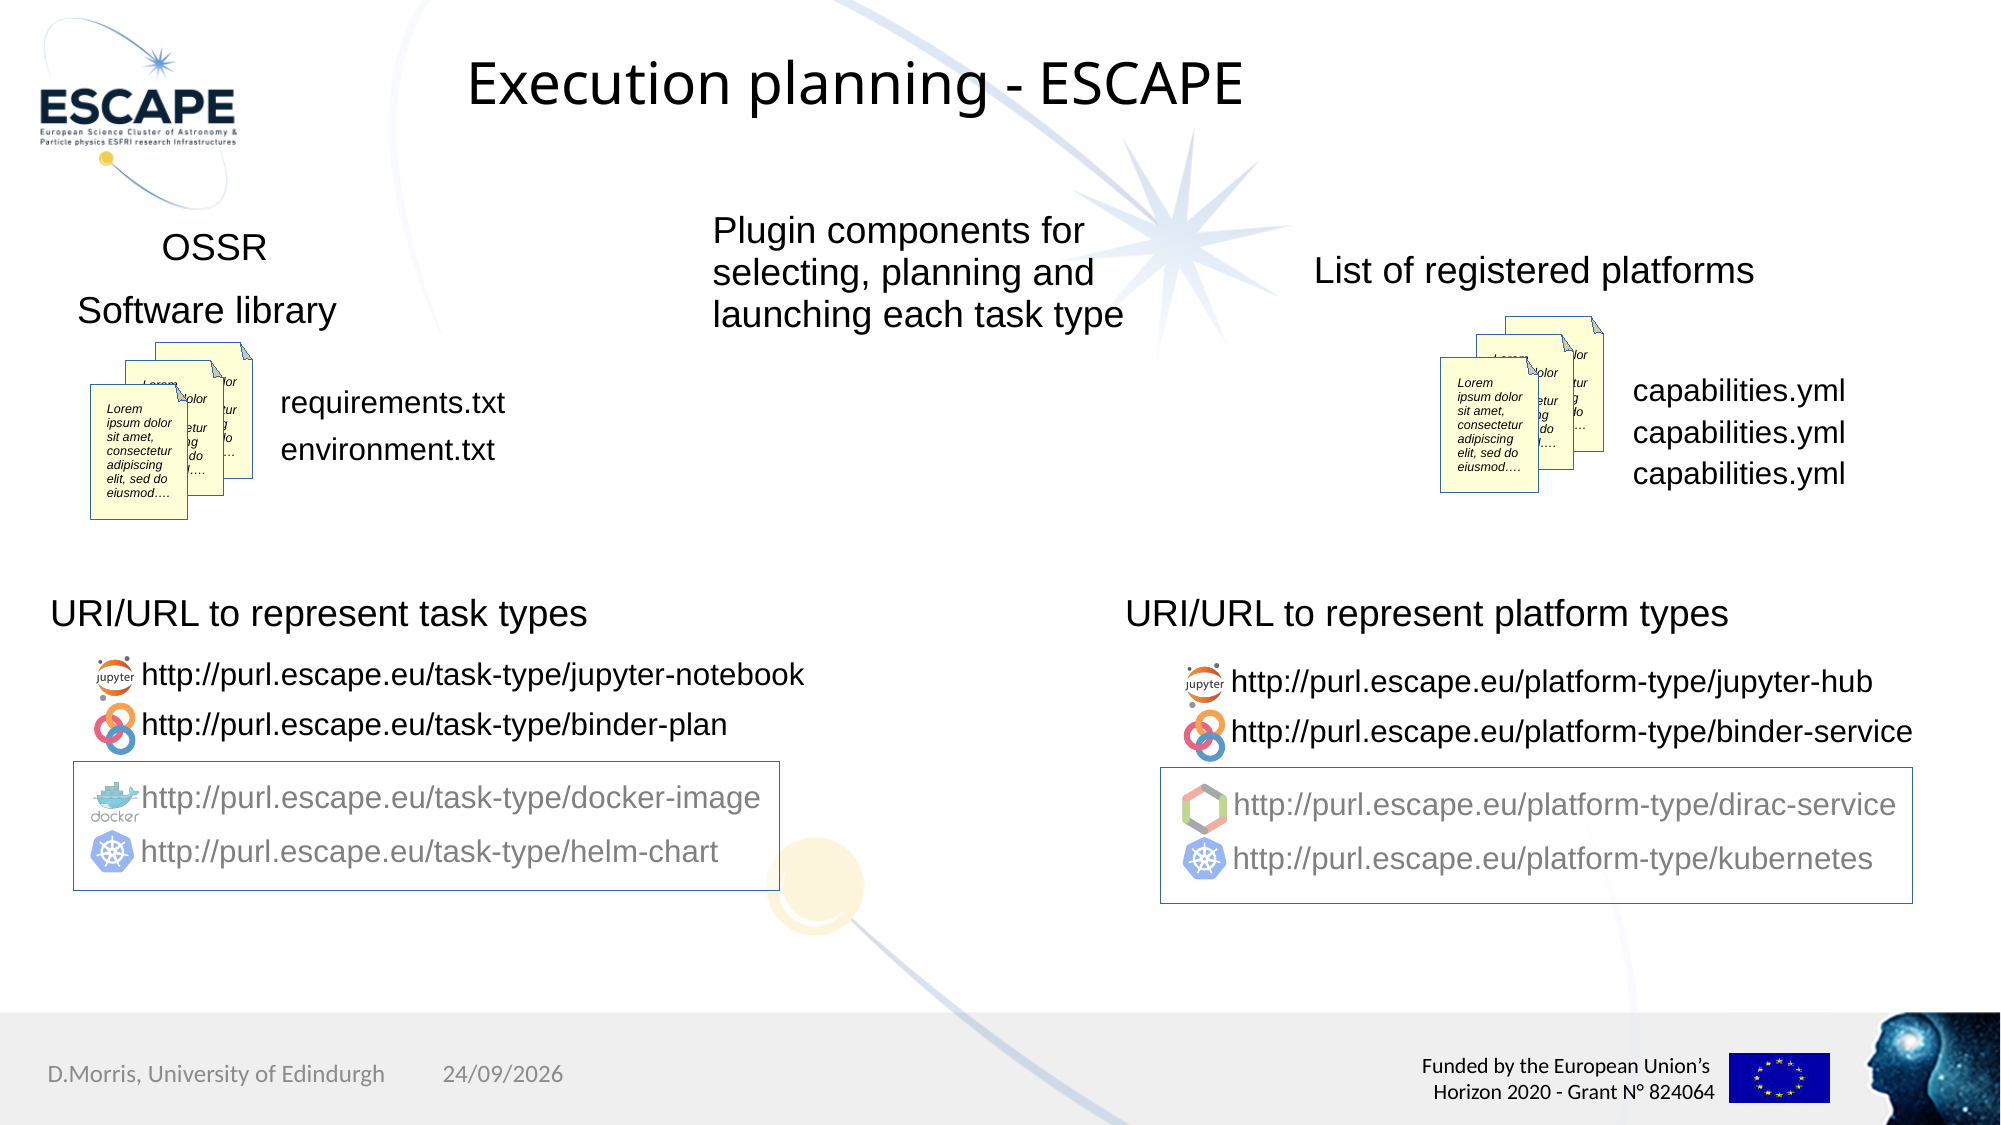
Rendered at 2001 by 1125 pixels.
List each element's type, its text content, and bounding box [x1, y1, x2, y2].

text_box [1576, 441, 1604, 452]
text_box [1440, 316, 1599, 493]
footer D.Morris, University of Edindurgh [32, 1042, 414, 1103]
text_box capabilities.yml [1618, 366, 1937, 407]
text_box capabilities.yml [1618, 407, 1937, 448]
text_box http://purl.escape.eu/task-type/jupyter-notebook [126, 649, 822, 708]
text_box Lorem ipsum dolor sit amet, consectetur adipiscing elit, sed do eiusmod…. [1442, 368, 1541, 482]
text_box http://purl.escape.eu/platform-type/jupyter-hub [1216, 656, 1890, 706]
text_box [73, 761, 780, 891]
text_box Plugin components for selecting, planning and launching each task type [697, 201, 1140, 343]
text_box Lorem ipsum dolor sit amet, consectetur adipiscing elit, sed do eiusmod…. [1507, 327, 1606, 441]
text_box capabilities.yml [1618, 448, 1937, 506]
picture [0, 0, 2001, 1125]
text_box [90, 342, 248, 520]
text_box Lorem ipsum dolor sit amet, consectetur adipiscing elit, sed do eiusmod…. [157, 353, 255, 467]
text_box environment.txt [265, 425, 585, 483]
title Execution planning - ESCAPE [450, 11, 1647, 150]
text_box Lorem ipsum dolor sit amet, consectetur adipiscing elit, sed do eiusmod…. [1478, 344, 1576, 459]
text_box Lorem ipsum dolor sit amet, consectetur adipiscing elit, sed do eiusmod…. [92, 394, 190, 509]
text_box [190, 485, 224, 496]
text_box [1160, 767, 1913, 904]
text_box Software library [62, 282, 353, 340]
text_box Lorem ipsum dolor sit amet, consectetur adipiscing elit, sed do eiusmod…. [127, 371, 226, 485]
text_box http://purl.escape.eu/platform-type/binder-service [1229, 706, 1930, 765]
text_box URI/URL to represent platform types [1110, 585, 1745, 644]
text_box OSSR [142, 219, 288, 277]
text_box URI/URL to represent task types [35, 585, 665, 644]
text_box http://purl.escape.eu/task-type/binder-plan [139, 699, 756, 758]
text_box [1541, 459, 1574, 470]
text_box requirements.txt [265, 377, 585, 425]
text_box [226, 467, 253, 479]
text_box List of registered platforms [1299, 242, 1893, 299]
slide_number 19/04/2021 [427, 1042, 684, 1103]
